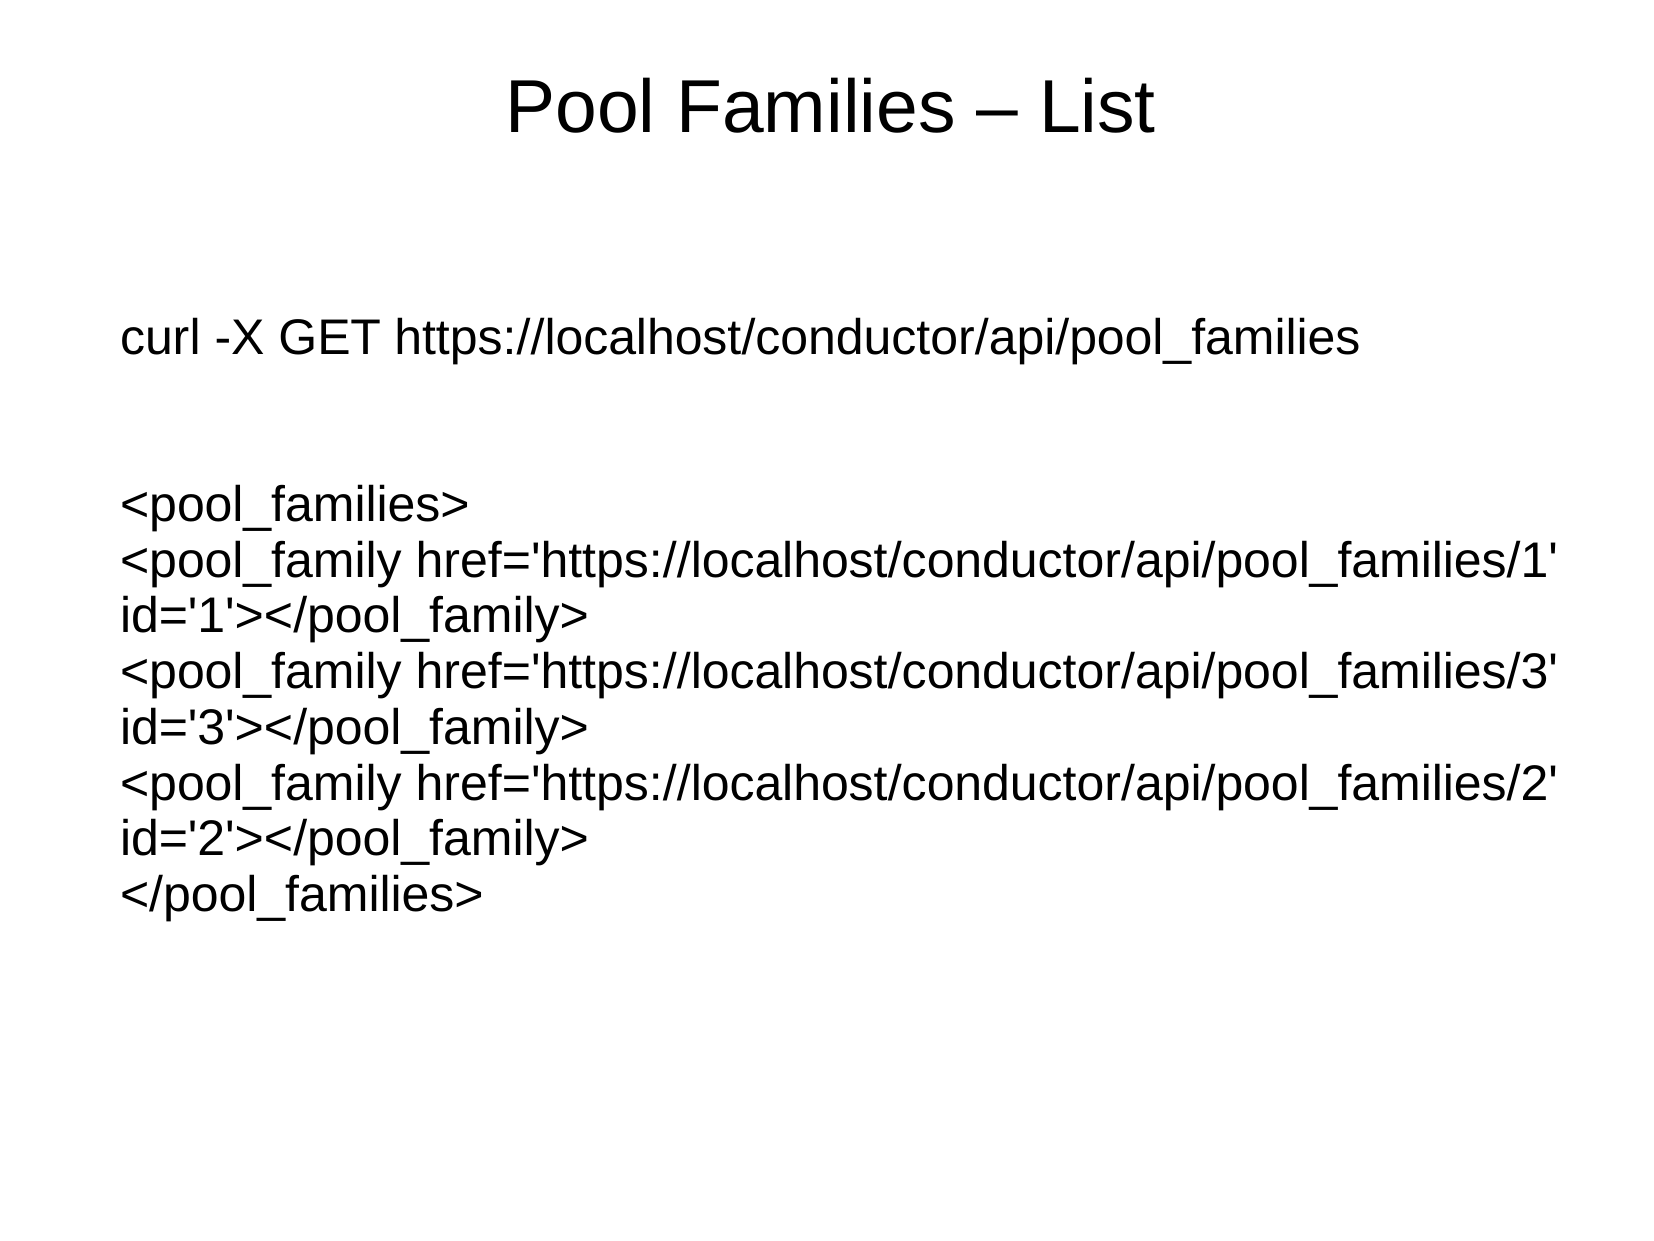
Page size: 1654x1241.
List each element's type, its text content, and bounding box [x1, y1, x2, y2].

subtitle curl -X GET https://localhost/conductor/api/pool_families <pool_families> <pool_family href='https://localhost/conductor/api/pool_families/1' id='1'></pool_family> <pool_family href='https://localhost/conductor/api/pool_families/3' id='3'></pool_family> <pool_family href='https://localhost/conductor/api/pool_families/2' id='2'></pool_family> </pool_families> [119, 308, 1576, 1090]
title Pool Families – List [86, 2, 1576, 211]
